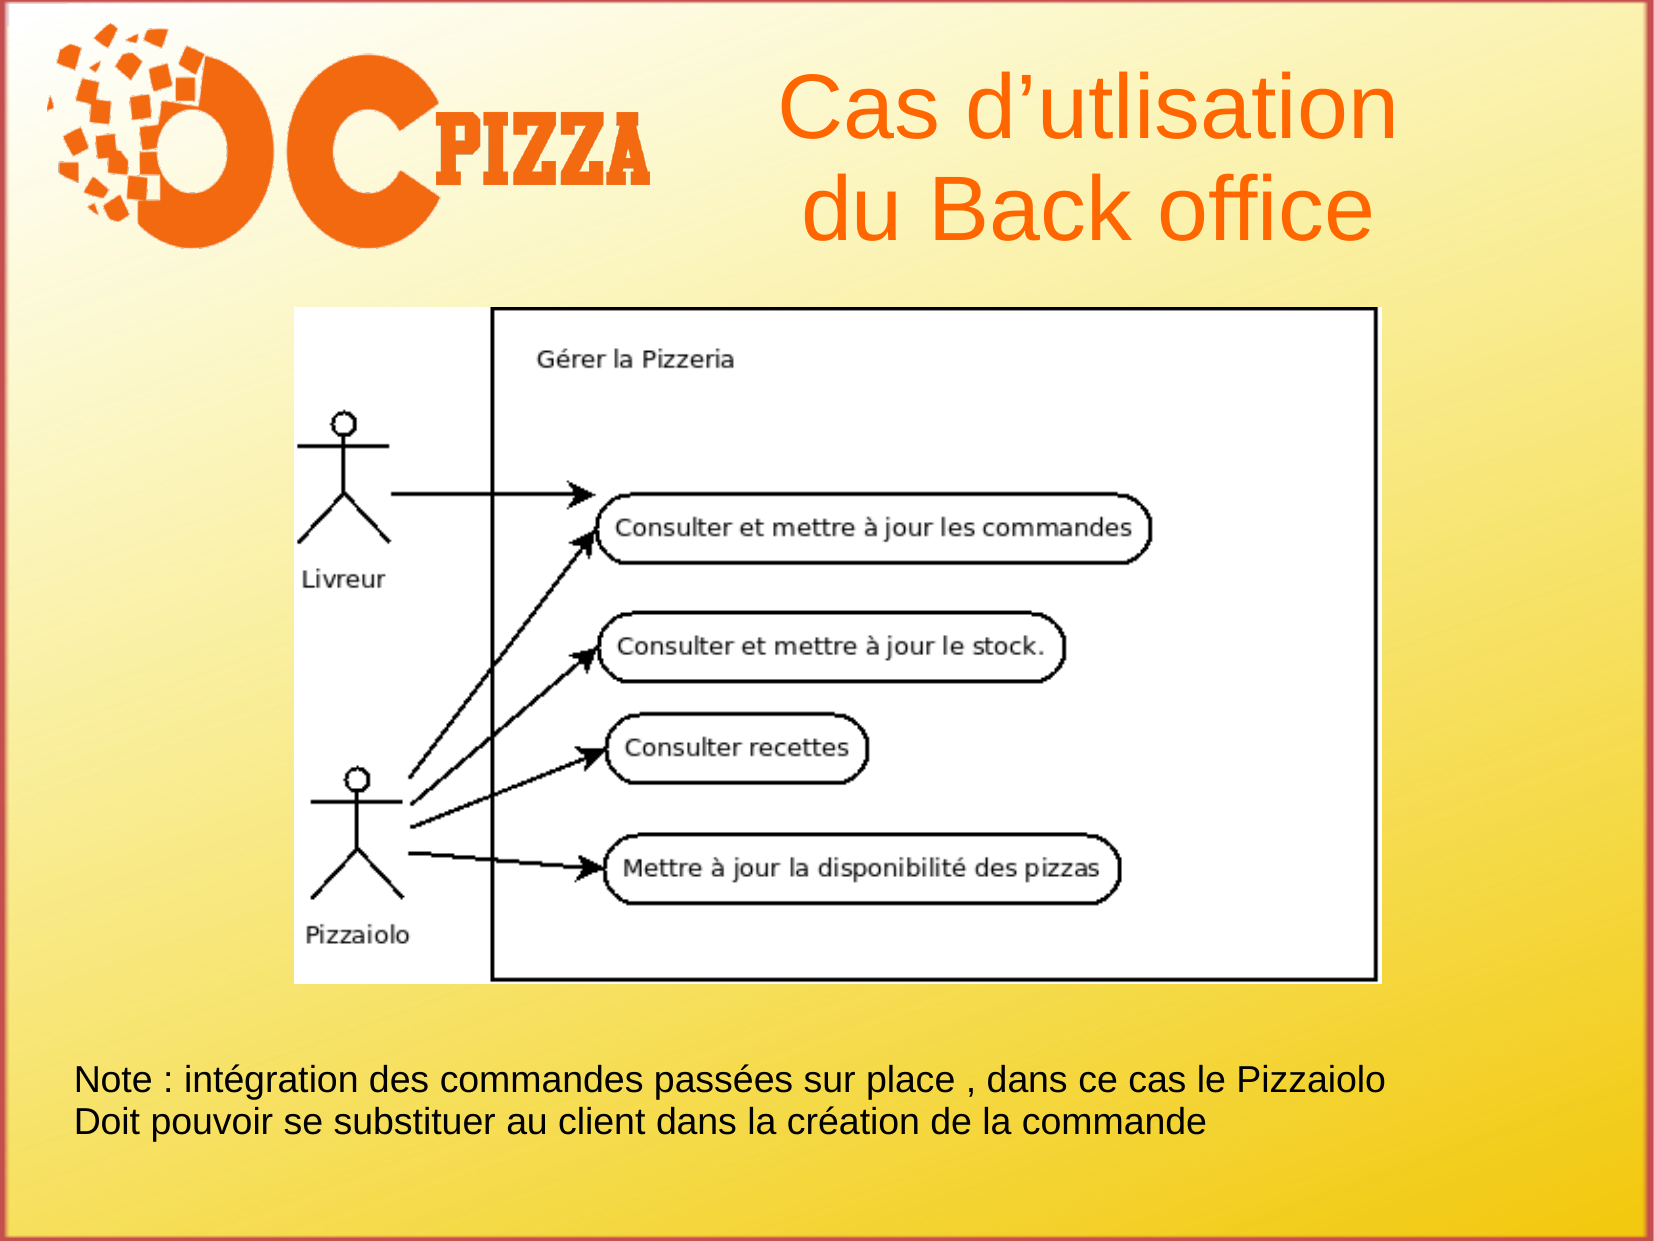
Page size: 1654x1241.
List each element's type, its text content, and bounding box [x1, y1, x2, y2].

text_box Note : intégration des commandes passées sur place , dans ce cas le Pizzaiolo Doit pouvoir se substituer au client dans la création de la commande [59, 1051, 1402, 1150]
text_box Cas d’utlisation du Back office [724, 55, 1453, 261]
picture [0, 0, 1654, 1241]
